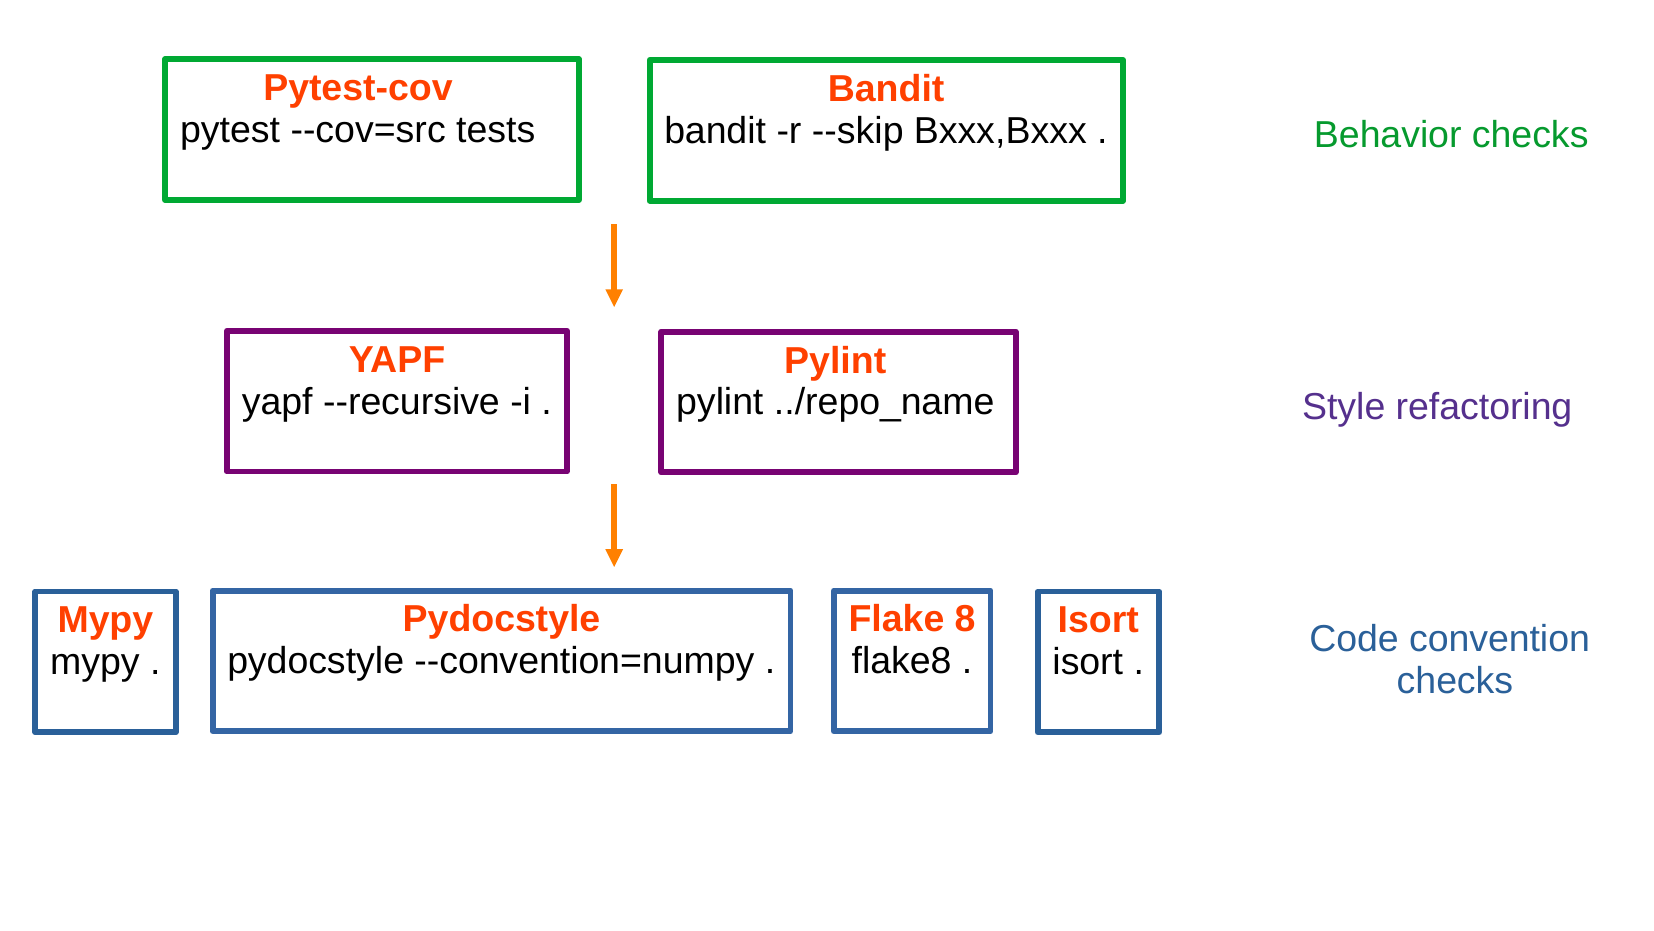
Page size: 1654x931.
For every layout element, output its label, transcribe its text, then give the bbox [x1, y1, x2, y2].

text_box Pylint pylint ../repo_name [661, 331, 1016, 473]
text_box Pydocstyle pydocstyle --convention=numpy . [212, 590, 791, 732]
text_box Mypy mypy . [35, 591, 176, 733]
text_box Flake 8 flake8 . [833, 590, 991, 732]
text_box Behavior checks [1299, 106, 1604, 164]
text_box Style refactoring [1287, 377, 1630, 442]
text_box Isort isort . [1037, 591, 1160, 733]
text_box YAPF yapf --recursive -i . [227, 330, 567, 472]
text_box Pytest-cov pytest --cov=src tests [165, 59, 579, 200]
text_box Bandit bandit -r --skip Bxxx,Bxxx . [649, 60, 1123, 201]
text_box Code convention checks [1294, 609, 1605, 709]
